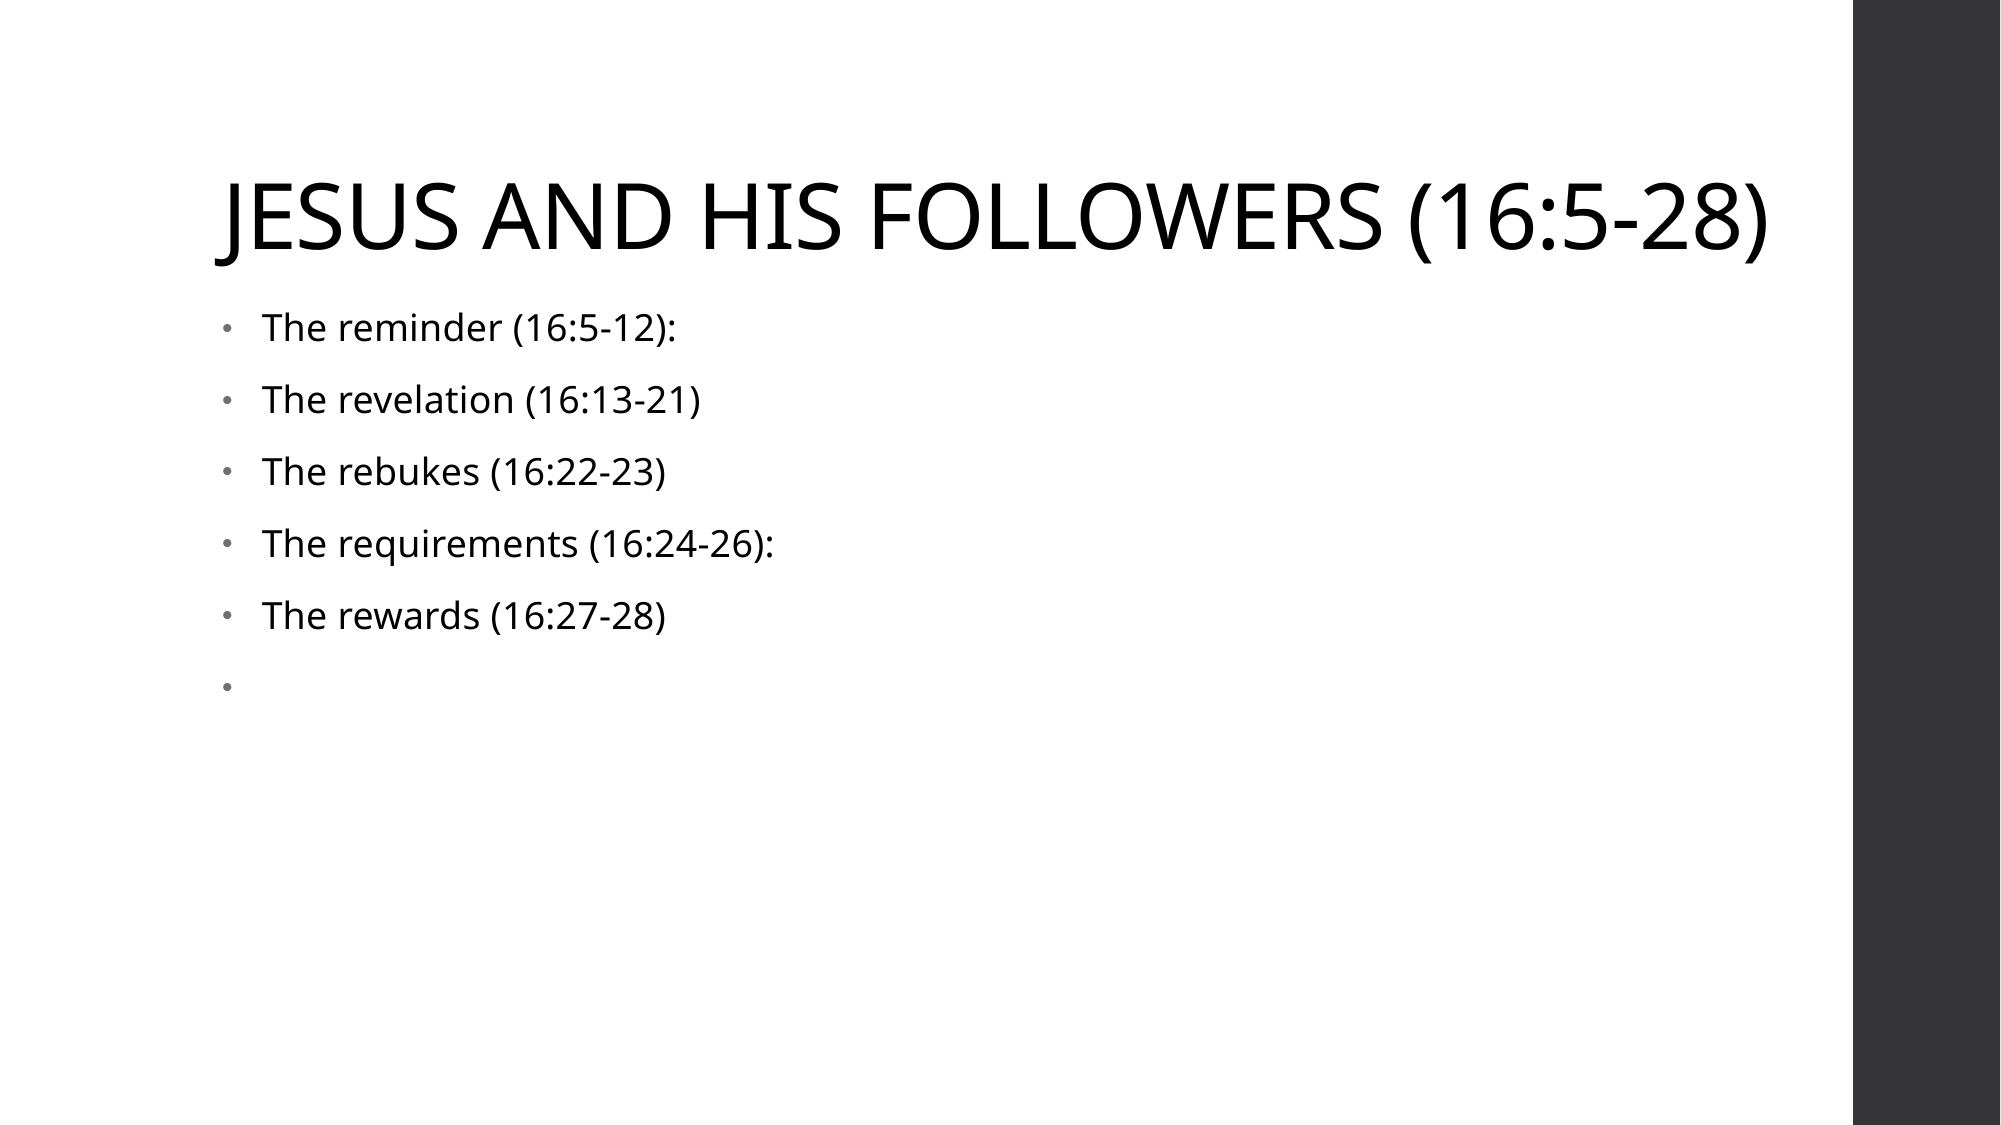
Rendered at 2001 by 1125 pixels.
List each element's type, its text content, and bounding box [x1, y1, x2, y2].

list The reminder (16:5-12): The revelation (16:13-21) The rebukes (16:22-23) The requirements (16:24-26): The rewards (16:27-28) [206, 299, 1617, 1014]
title JESUS AND HIS FOLLOWERS (16:5-28) [206, 60, 1797, 278]
